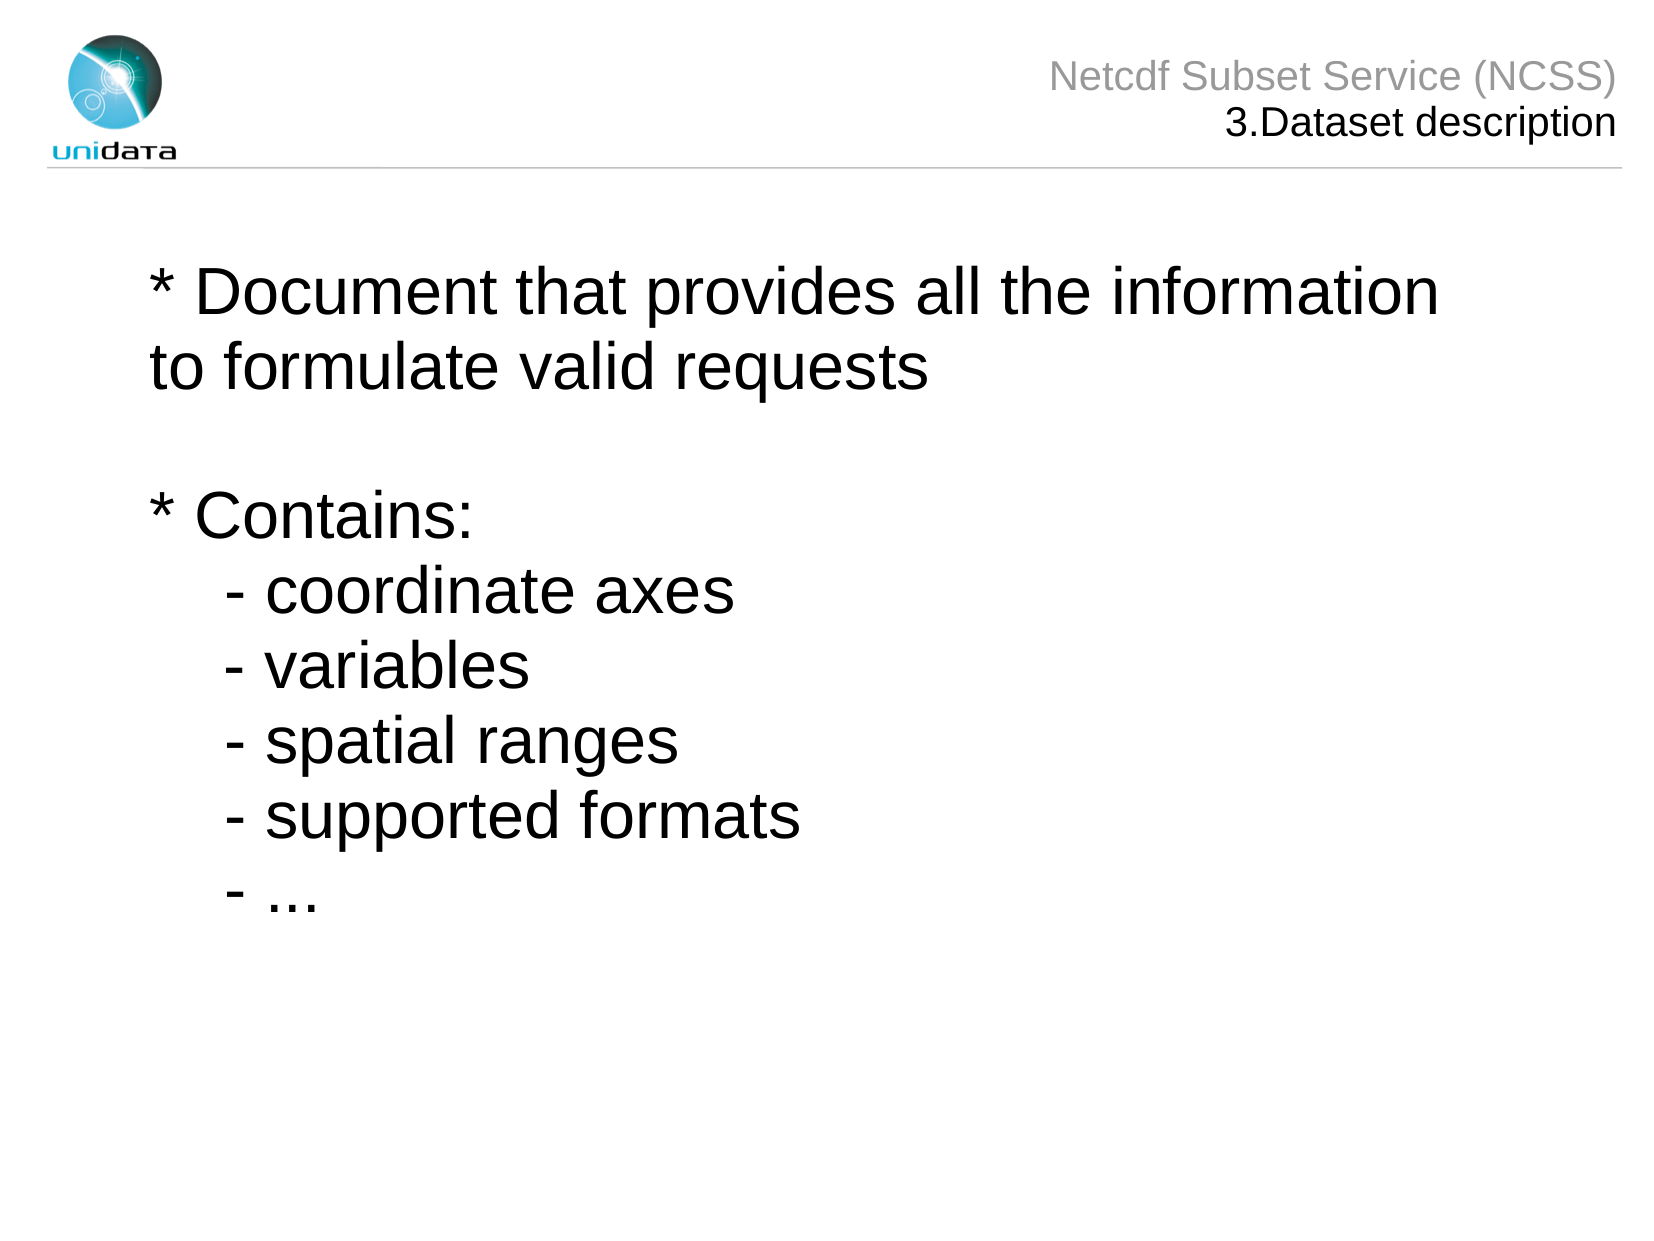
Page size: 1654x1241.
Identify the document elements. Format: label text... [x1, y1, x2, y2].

text_box Netcdf Subset Service (NCSS) 3.Dataset description [980, 41, 1618, 158]
text_box * Document that provides all the information to formulate valid requests * Contains: - coordinate axes - variables - spatial ranges - supported formats - ... [135, 246, 1501, 1019]
picture [41, 23, 187, 174]
